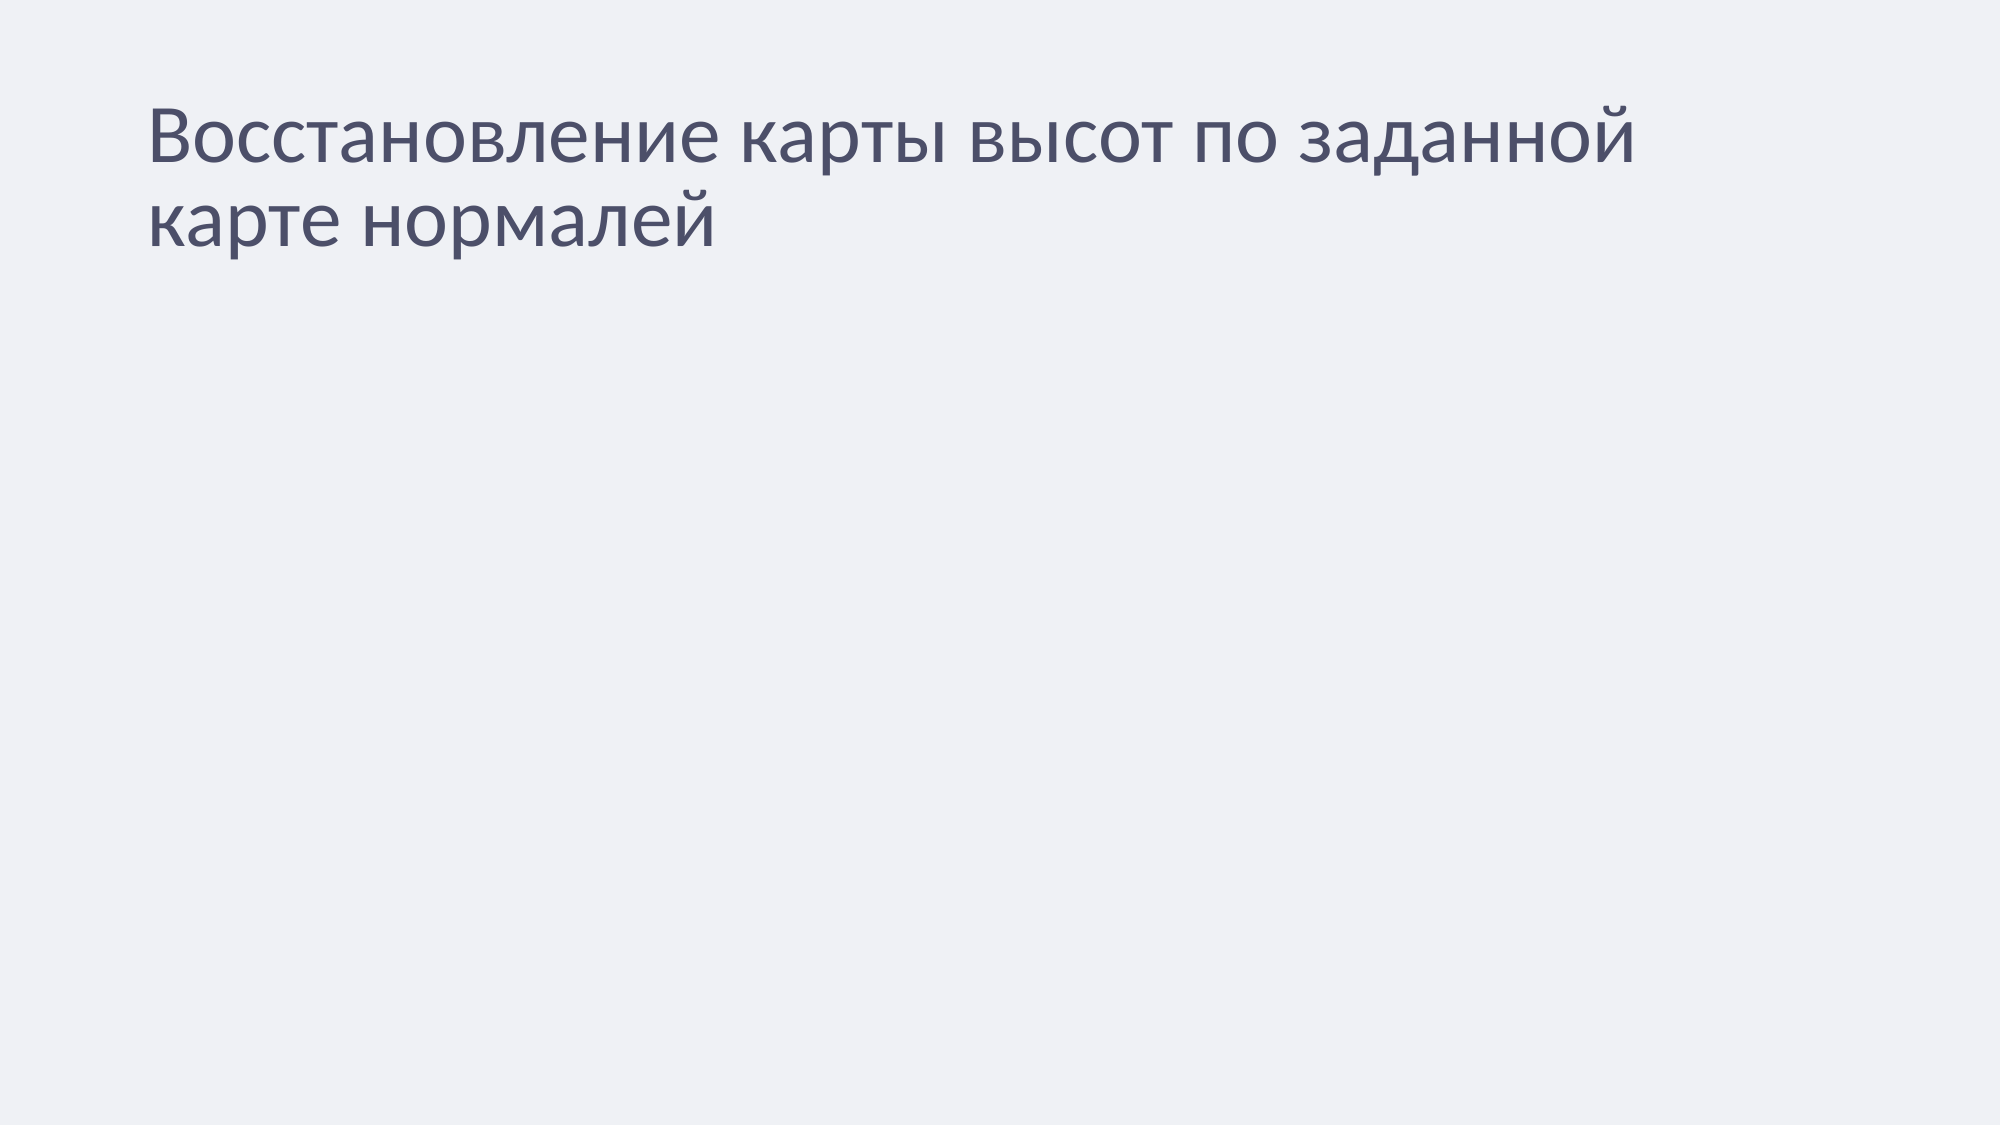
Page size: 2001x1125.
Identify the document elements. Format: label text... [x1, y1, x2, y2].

title Восстановление карты высот по заданной карте нормалей [147, 29, 1648, 422]
